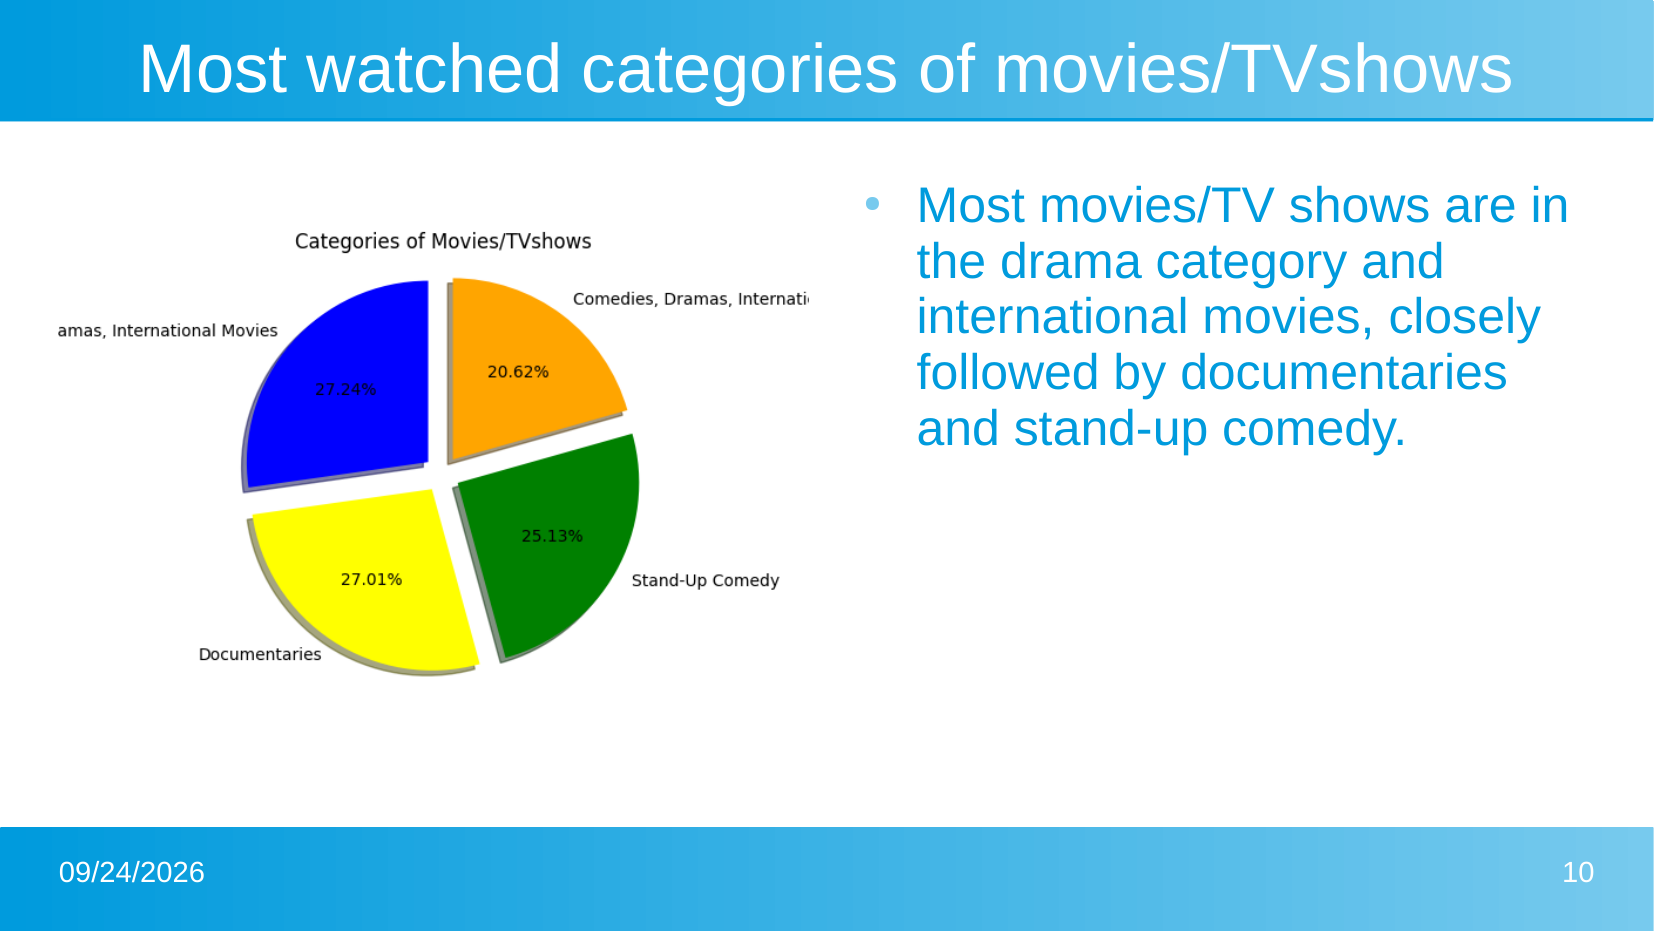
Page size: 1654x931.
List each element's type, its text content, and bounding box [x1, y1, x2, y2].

title Most watched categories of movies/TVshows [59, 29, 1595, 108]
picture [58, 191, 809, 754]
list Most movies/TV shows are in the drama category and international movies, closely followed by documentaries and stand-up comedy. [845, 177, 1596, 768]
